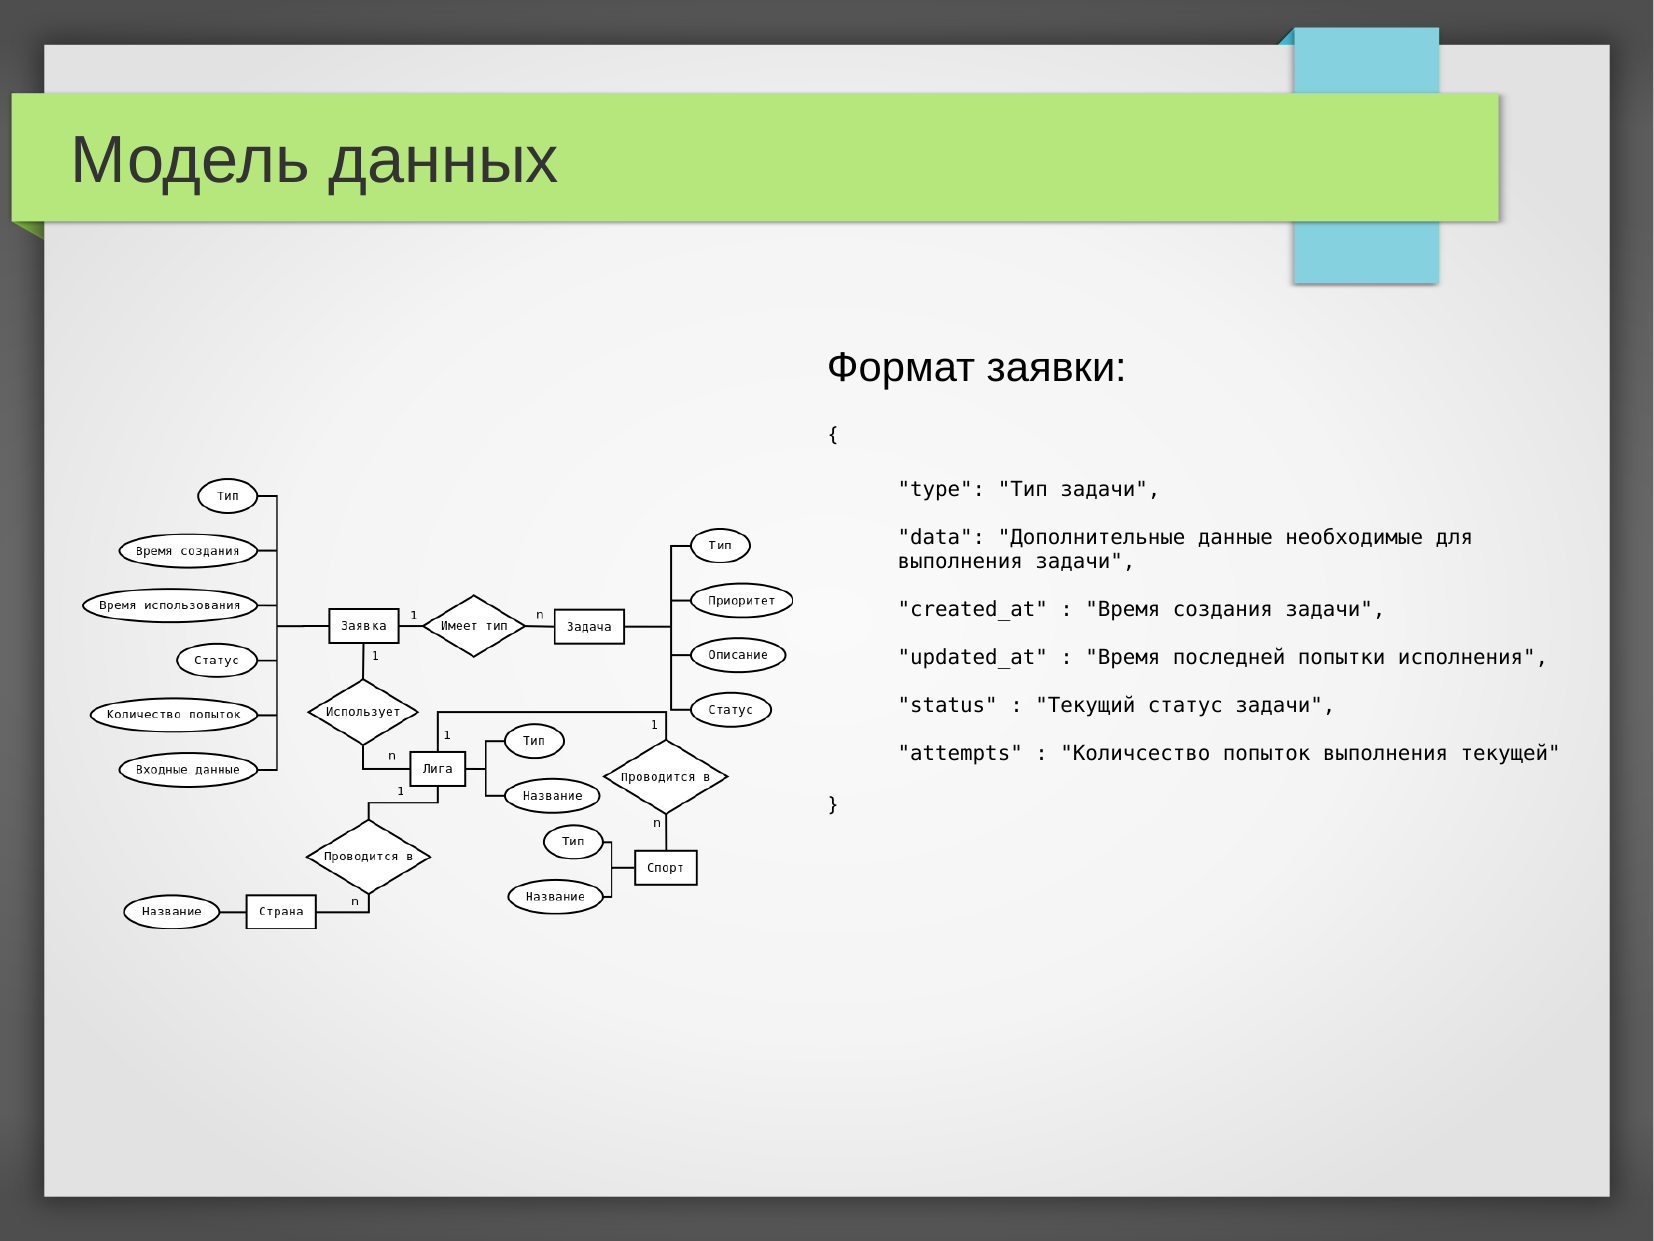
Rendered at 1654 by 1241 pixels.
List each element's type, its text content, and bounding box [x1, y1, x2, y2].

list Формат заявки: { "type": "Тип задачи", "data": "Дополнительные данные необходимые для выполнения задачи", "created_at" : "Время создания задачи", "updated_at" : "Время последней попытки исполнения", "status" : "Текущий статус задачи", "attempts" : "Количсество попыток выполнения текущей" } [755, 343, 1583, 1063]
picture [0, 0, 1654, 1241]
title Модель данных [70, 106, 1229, 213]
